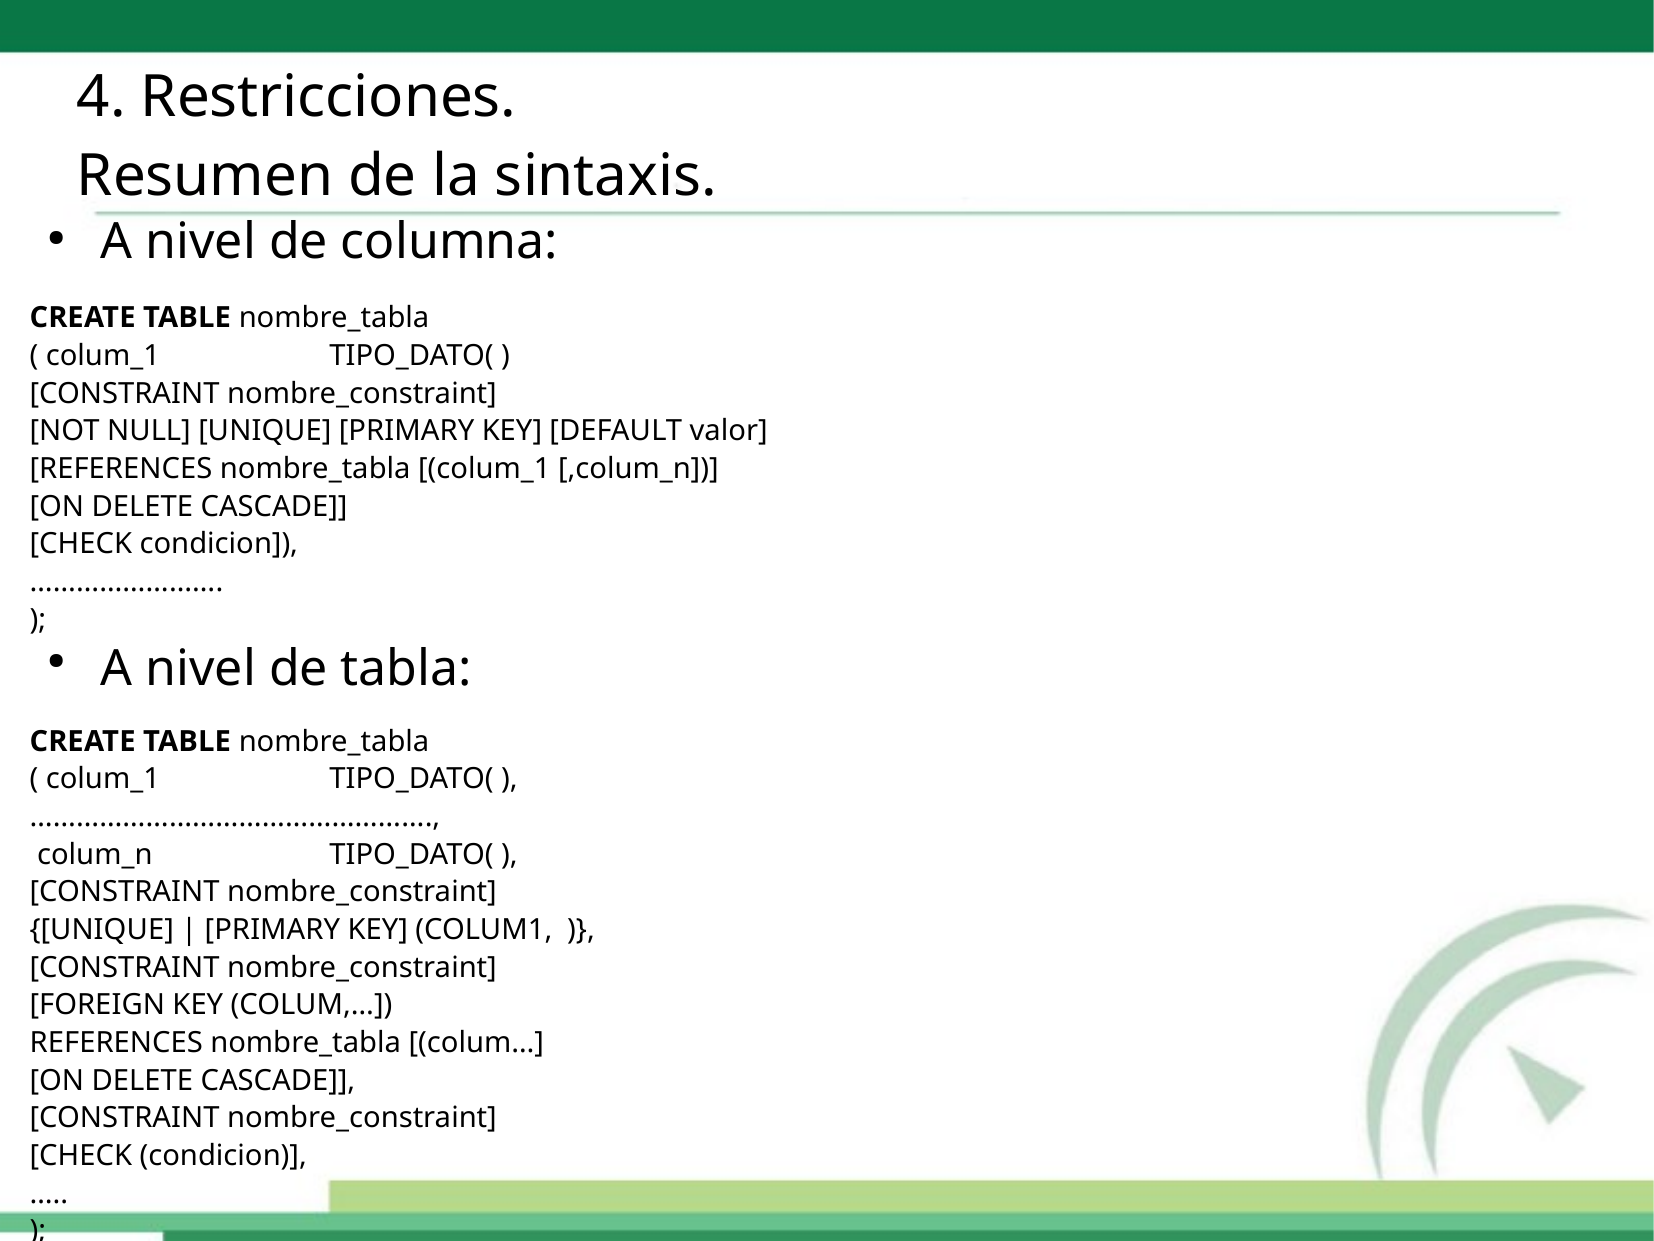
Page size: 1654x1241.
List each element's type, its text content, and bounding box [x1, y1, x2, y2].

list A nivel de columna: CREATE TABLE nombre_tabla ( colum_1 TIPO_DATO( ) [CONSTRAINT nombre_constraint] [NOT NULL] [UNIQUE] [PRIMARY KEY] [DEFAULT valor] [REFERENCES nombre_tabla [(colum_1 [,colum_n])] [ON DELETE CASCADE]] [CHECK condicion]), ……………………. ); A nivel de tabla: CREATE TABLE nombre_tabla ( colum_1 TIPO_DATO( ), ……………………………………………., colum_n TIPO_DATO( ), [CONSTRAINT nombre_constraint] {[UNIQUE] | [PRIMARY KEY] (COLUM1, )}, [CONSTRAINT nombre_constraint] [FOREIGN KEY (COLUM,…]) REFERENCES nombre_tabla [(colum…] [ON DELETE CASCADE]], [CONSTRAINT nombre_constraint] [CHECK (condicion)], ….. ); [29, 204, 1625, 1140]
title 4. Restricciones. Resumen de la sintaxis. [76, 29, 1625, 204]
picture [0, 0, 1654, 1241]
